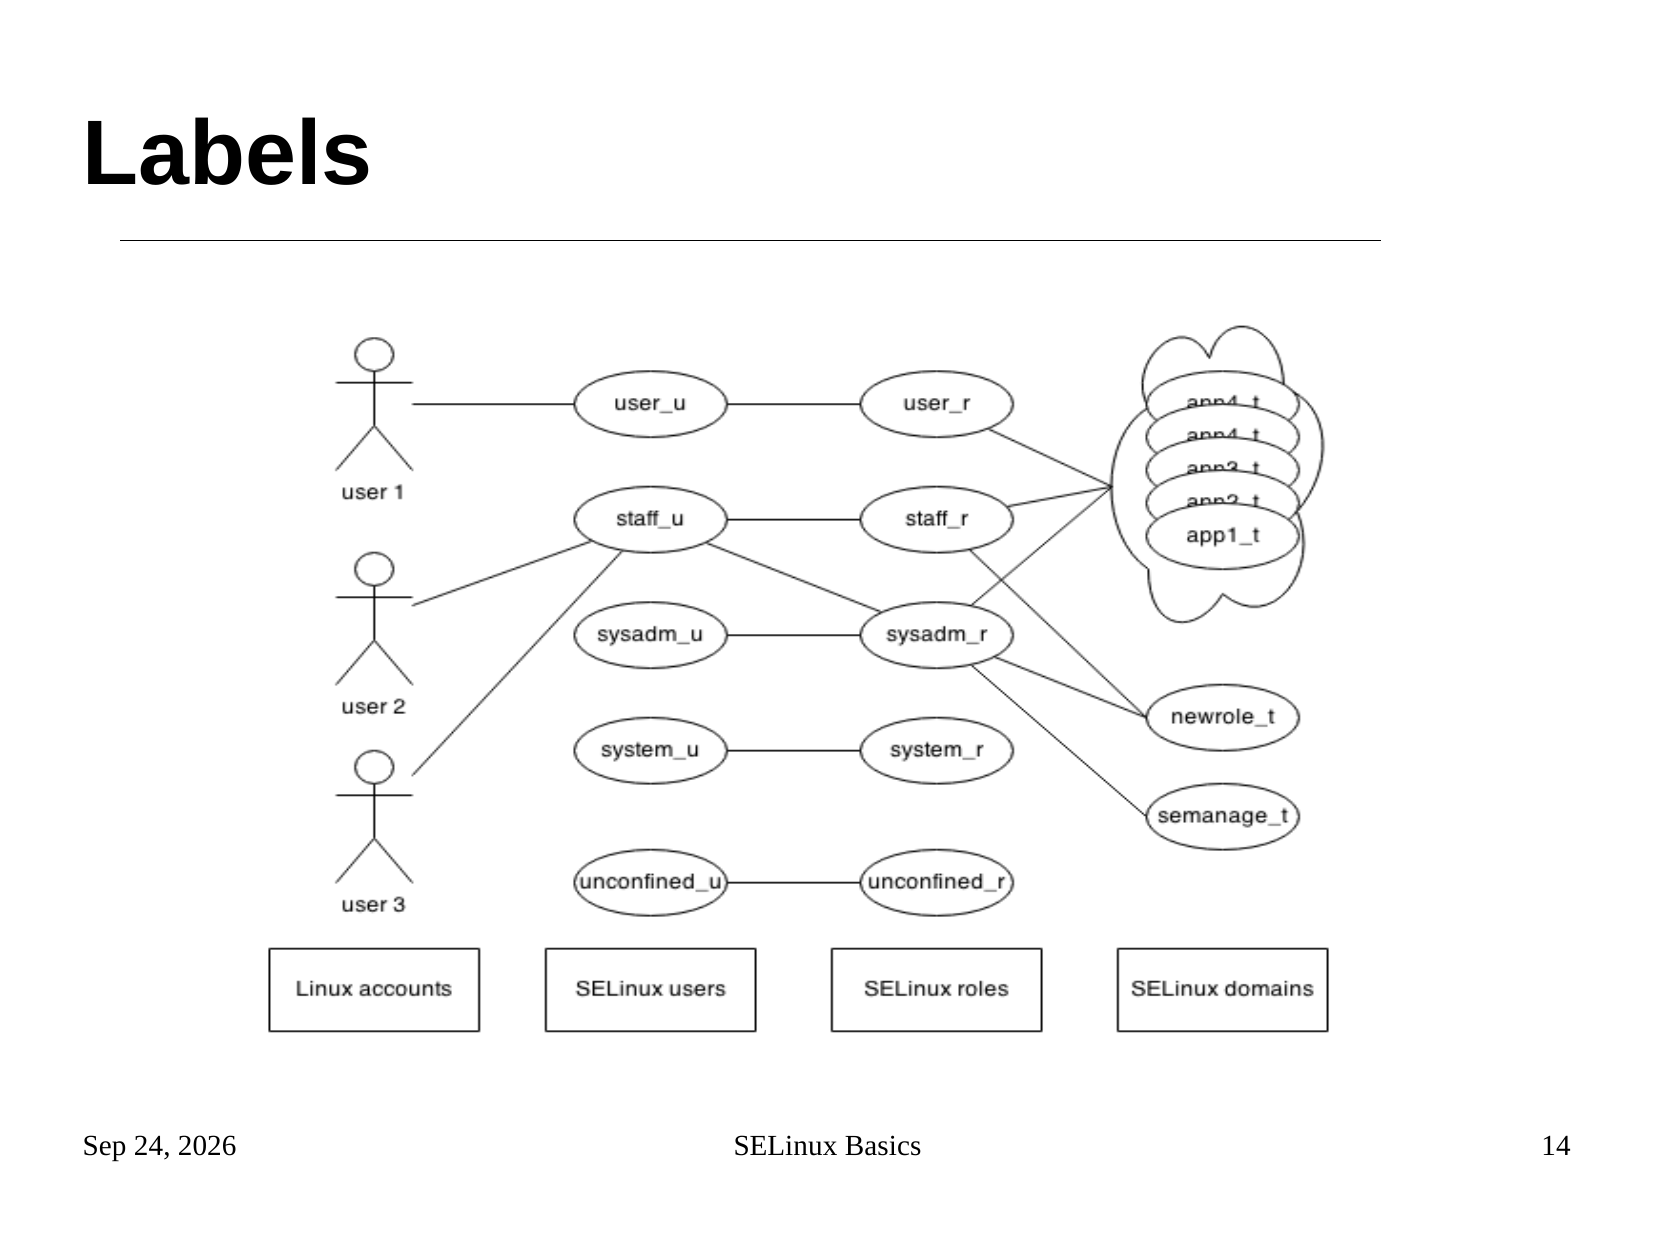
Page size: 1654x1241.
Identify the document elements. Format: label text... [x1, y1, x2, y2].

picture [267, 303, 1351, 1039]
title Labels [82, 49, 1571, 257]
